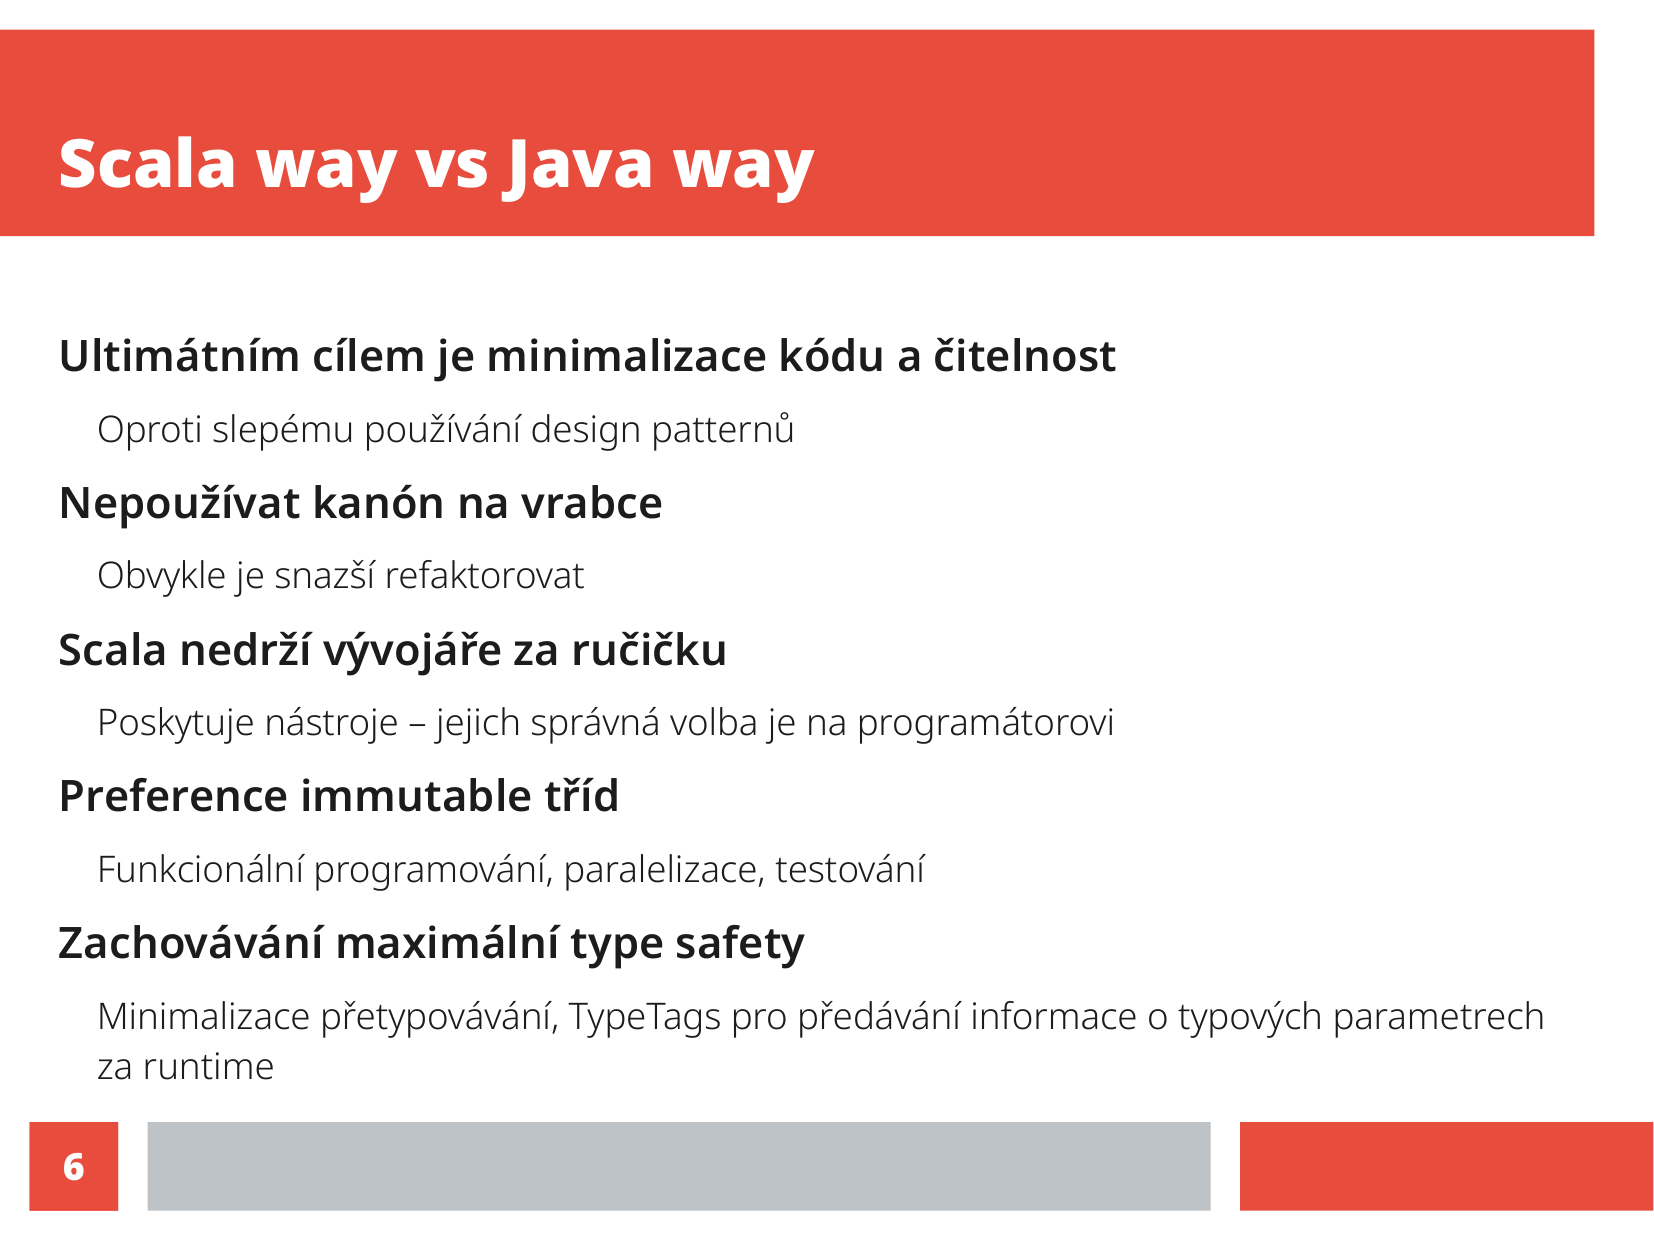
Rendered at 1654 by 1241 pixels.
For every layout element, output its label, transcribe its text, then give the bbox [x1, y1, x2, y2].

title Scala way vs Java way [59, 59, 1595, 207]
list Ultimátním cílem je minimalizace kódu a čitelnost Oproti slepému používání design patternů Nepoužívat kanón na vrabce Obvykle je snazší refaktorovat Scala nedrží vývojáře za ručičku Poskytuje nástroje – jejich správná volba je na programátorovi Preference immutable tříd Funkcionální programování, paralelizace, testování Zachovávání maximální type safety Minimalizace přetypovávání, TypeTags pro předávání informace o typových parametrech za runtime [59, 324, 1565, 1093]
